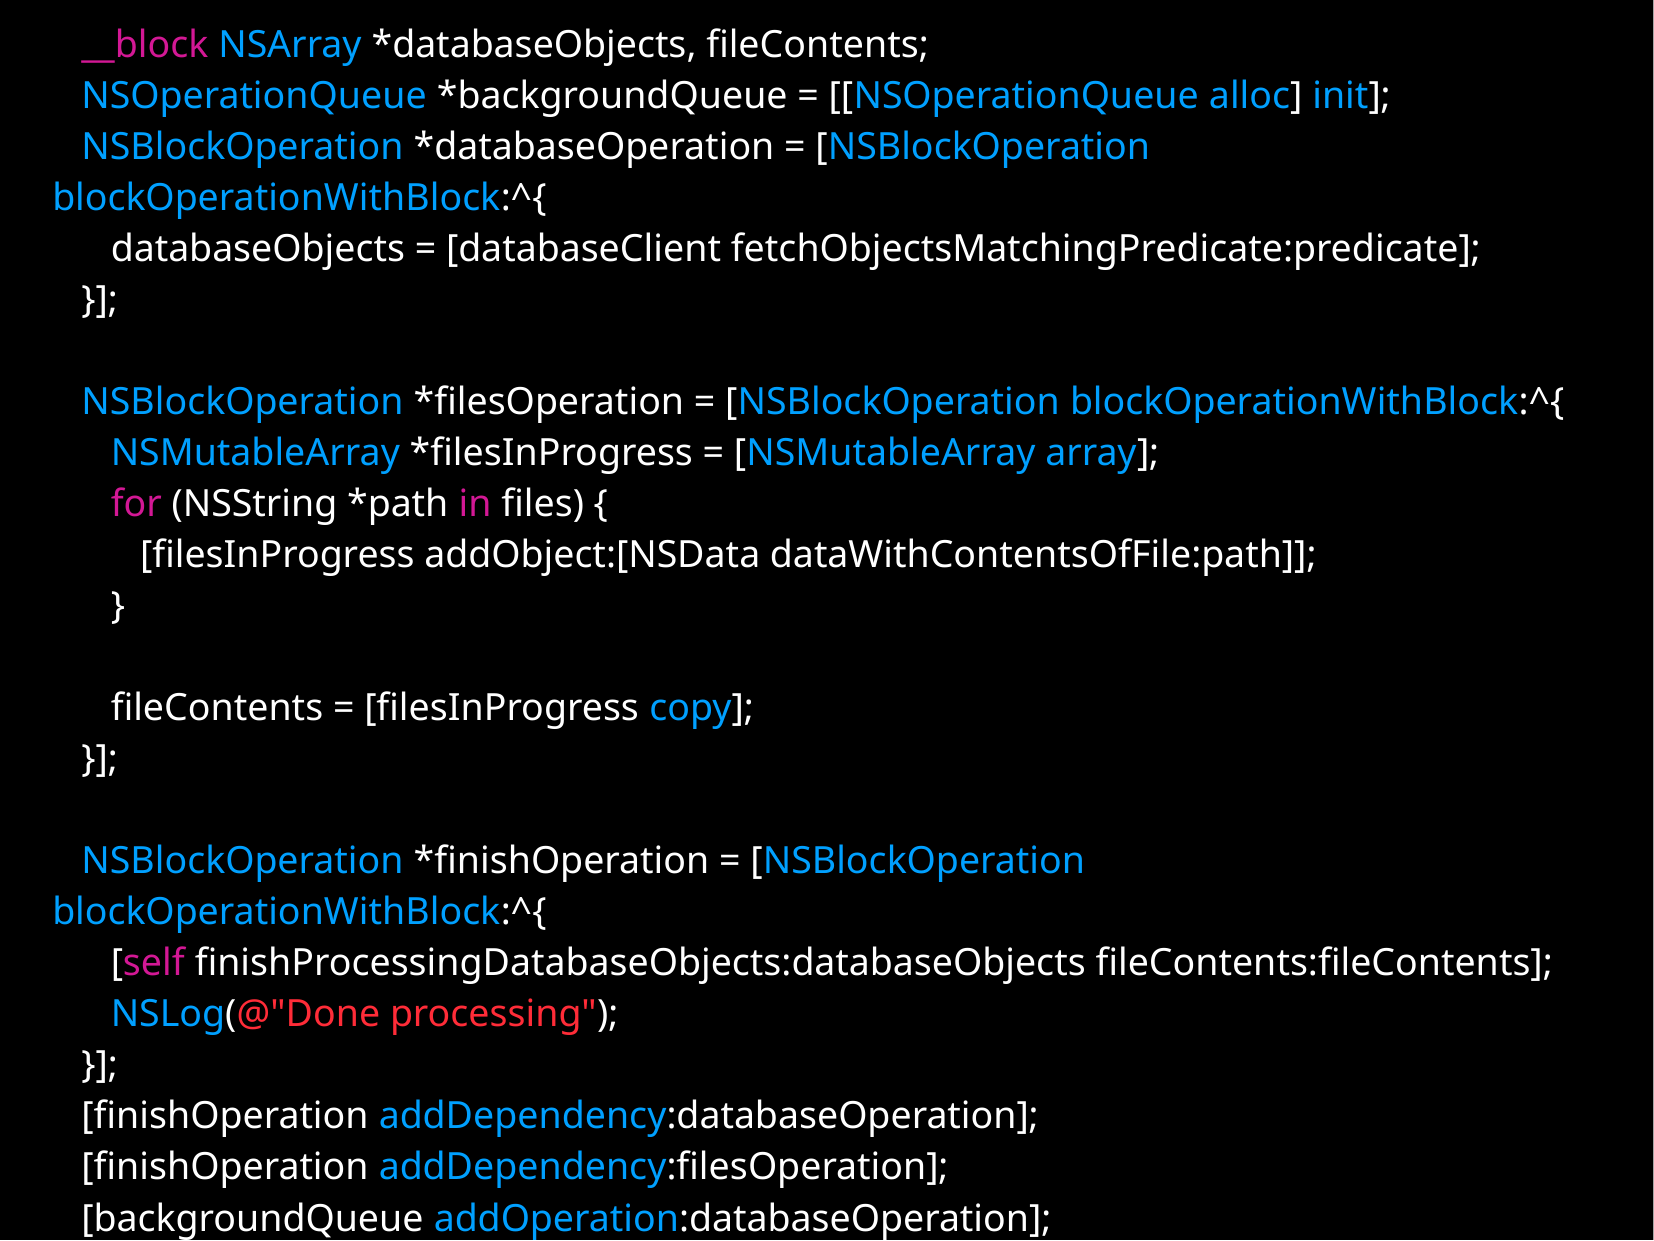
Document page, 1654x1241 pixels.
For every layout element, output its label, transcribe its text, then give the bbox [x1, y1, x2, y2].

text_box __block NSArray *databaseObjects, fileContents; NSOperationQueue *backgroundQueue = [[NSOperationQueue alloc] init]; NSBlockOperation *databaseOperation = [NSBlockOperation blockOperationWithBlock:^{ databaseObjects = [databaseClient fetchObjectsMatchingPredicate:predicate]; }]; NSBlockOperation *filesOperation = [NSBlockOperation blockOperationWithBlock:^{ NSMutableArray *filesInProgress = [NSMutableArray array]; for (NSString *path in files) { [filesInProgress addObject:[NSData dataWithContentsOfFile:path]]; } fileContents = [filesInProgress copy]; }]; NSBlockOperation *finishOperation = [NSBlockOperation blockOperationWithBlock:^{ [self finishProcessingDatabaseObjects:databaseObjects fileContents:fileContents]; NSLog(@"Done processing"); }]; [finishOperation addDependency:databaseOperation]; [finishOperation addDependency:filesOperation]; [backgroundQueue addOperation:databaseOperation]; [backgroundQueue addOperation:filesOperation]; [backgroundQueue addOperation:finishOperation]; [37, 10, 1583, 1241]
